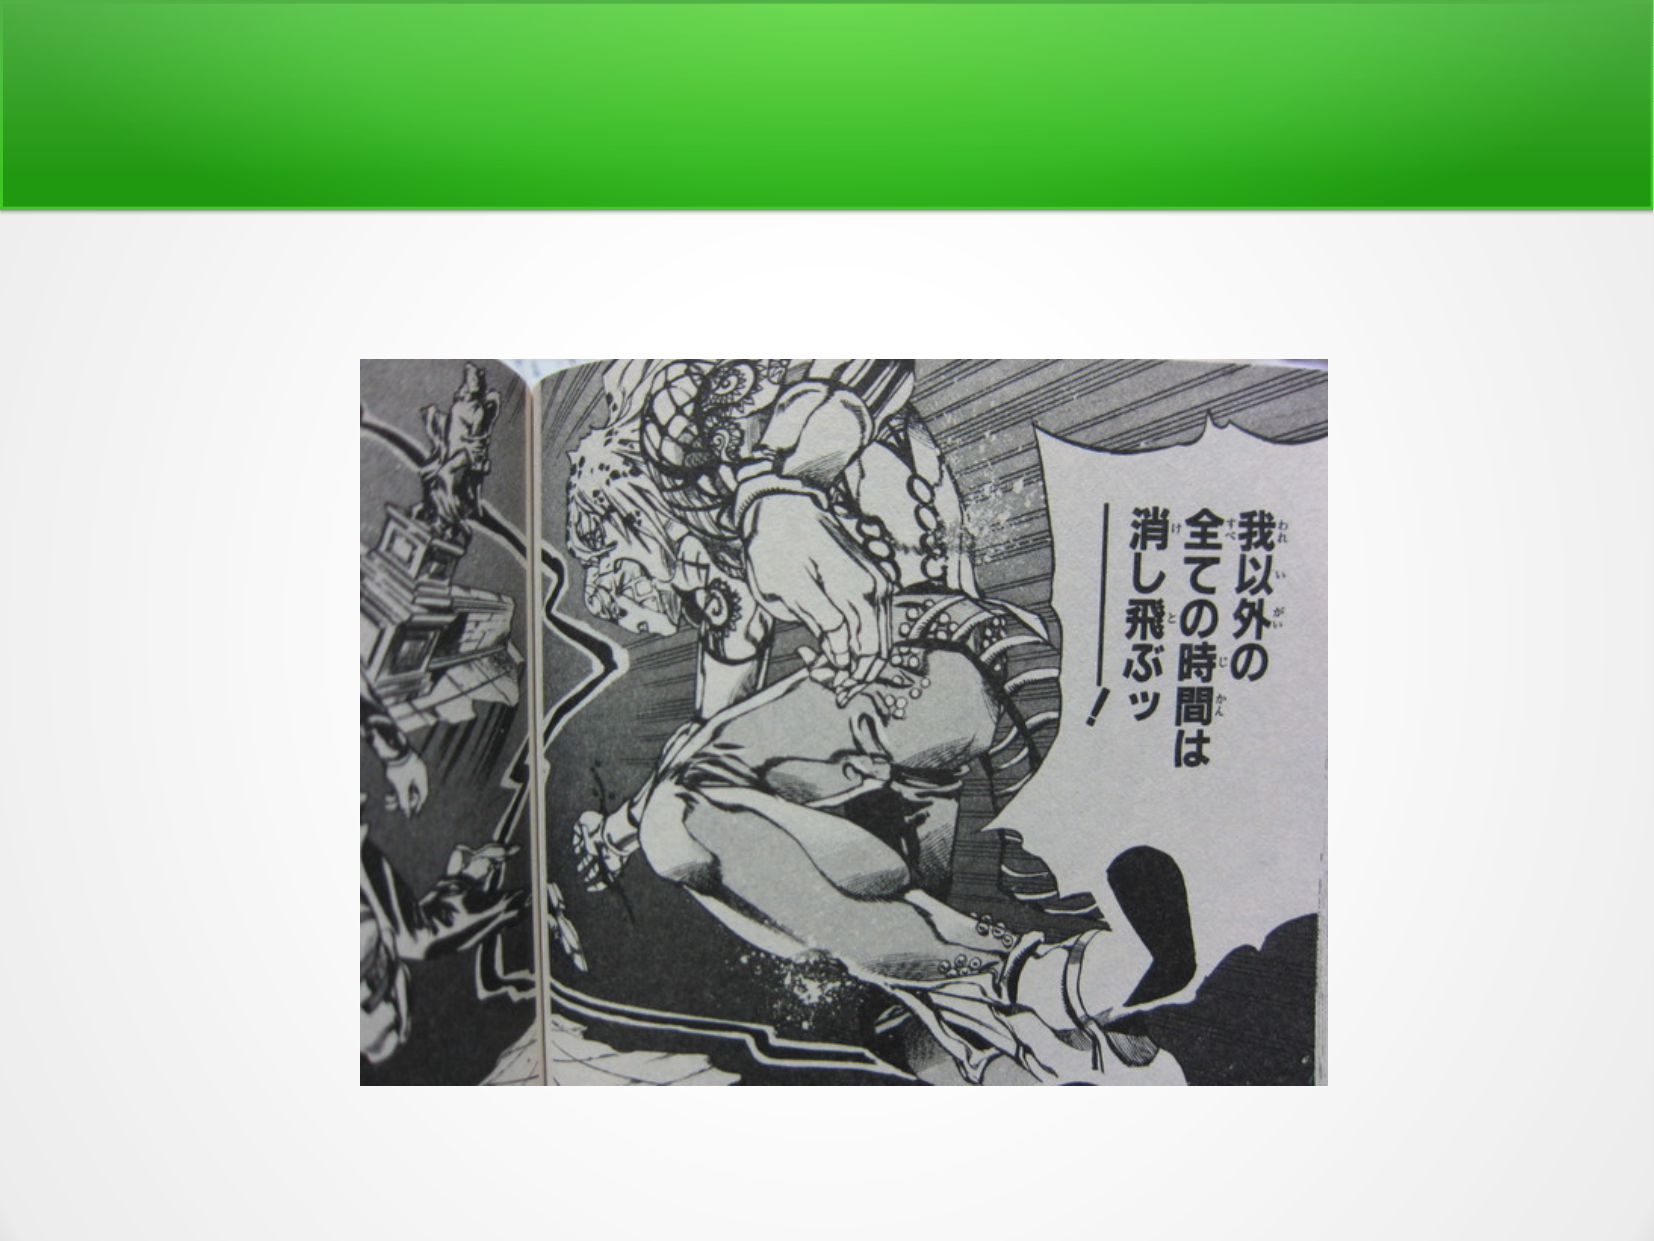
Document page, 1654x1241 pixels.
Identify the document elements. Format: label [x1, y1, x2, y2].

picture [360, 359, 1328, 1086]
